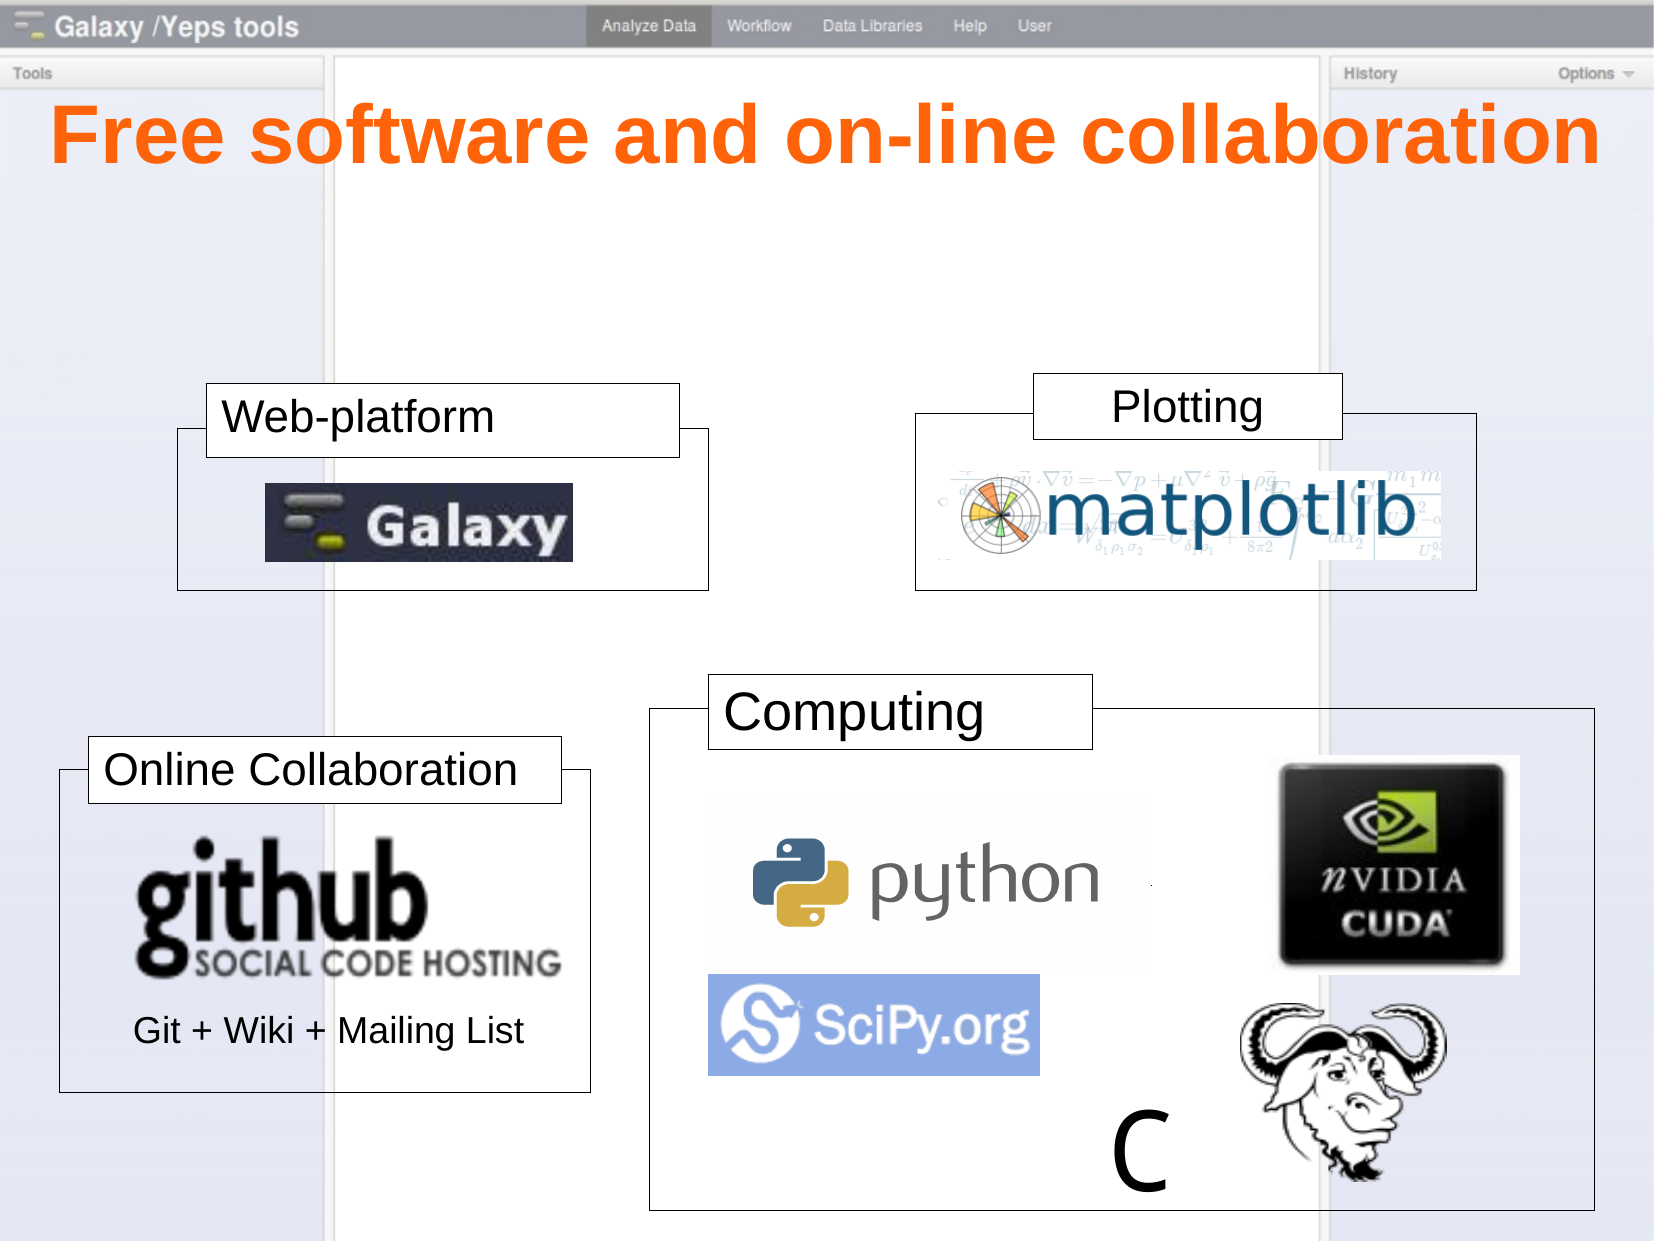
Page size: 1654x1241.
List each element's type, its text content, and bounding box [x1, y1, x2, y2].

picture [0, 194, 1654, 1241]
text_box C [1092, 1063, 1182, 1210]
text_box Computing [708, 674, 1093, 750]
text_box Web-platform [206, 383, 680, 458]
text_box Plotting [1033, 373, 1343, 440]
picture [0, 0, 1654, 75]
title Free software and on-line collaboration [0, 75, 1654, 194]
text_box Online Collaboration [88, 736, 562, 804]
text_box Git + Wiki + Mailing List [118, 1001, 562, 1064]
